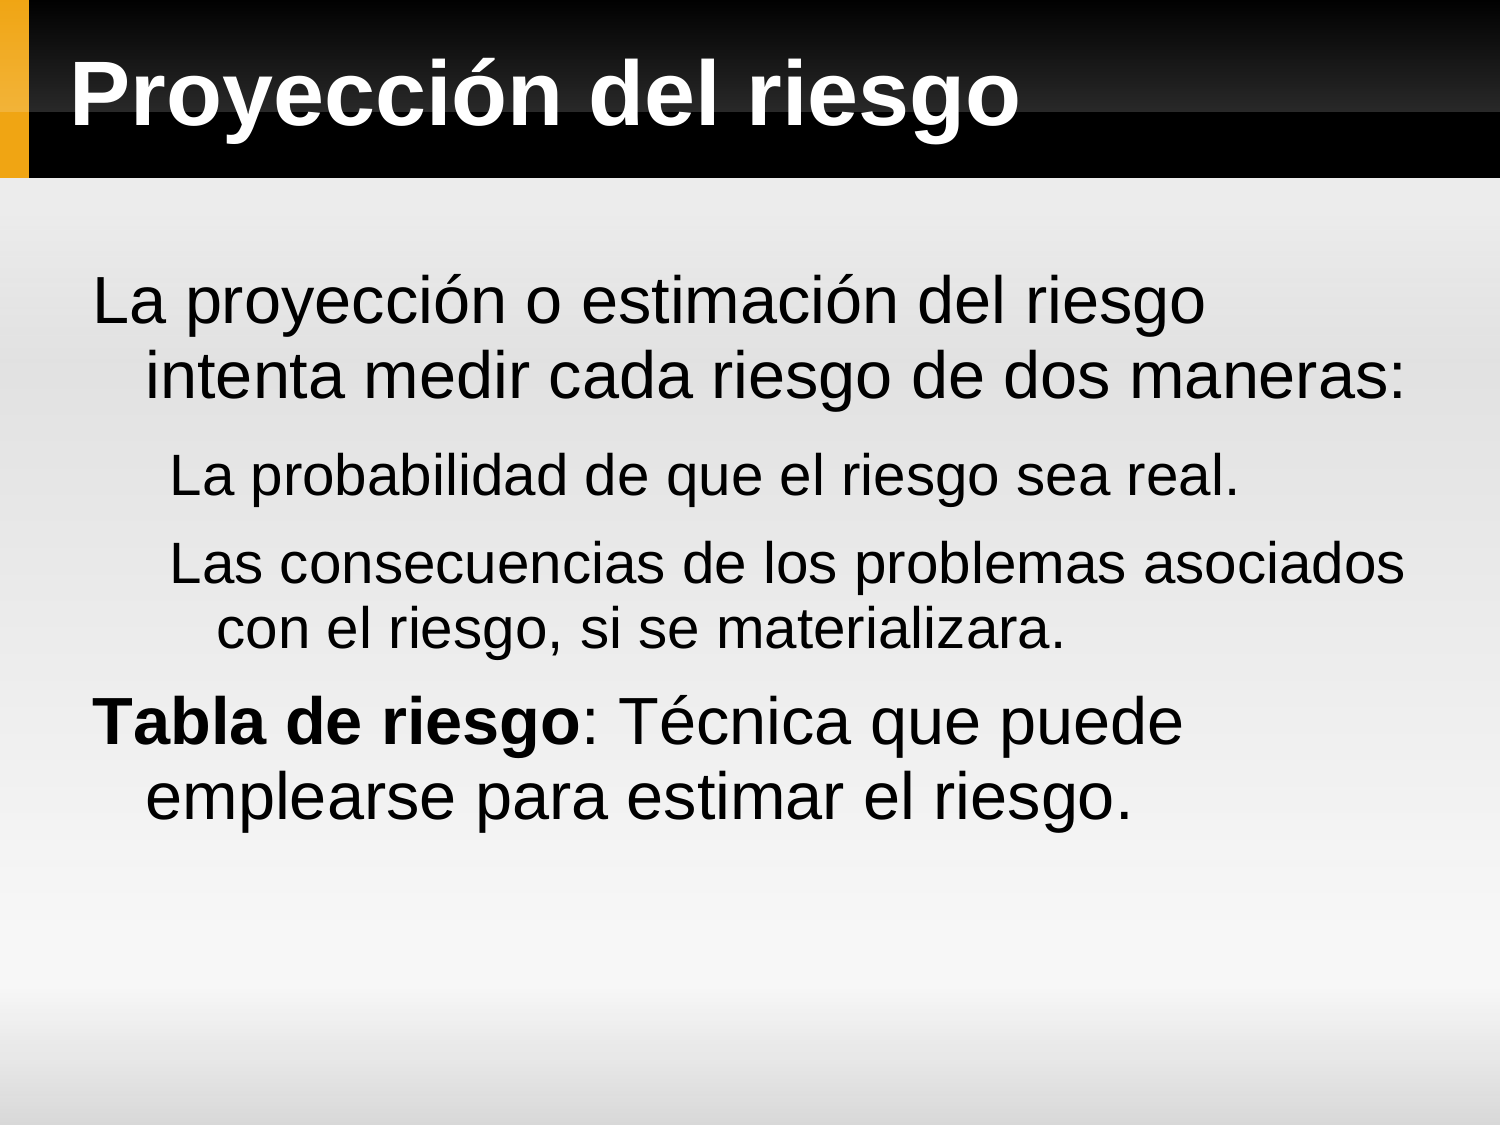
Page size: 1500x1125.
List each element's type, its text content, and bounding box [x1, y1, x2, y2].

list La proyección o estimación del riesgo intenta medir cada riesgo de dos maneras: La probabilidad de que el riesgo sea real. Las consecuencias de los problemas asociados con el riesgo, si se materializara. Tabla de riesgo: Técnica que puede emplearse para estimar el riesgo. [75, 263, 1425, 991]
picture [0, 0, 1500, 1125]
title Proyección del riesgo [69, 0, 1420, 188]
